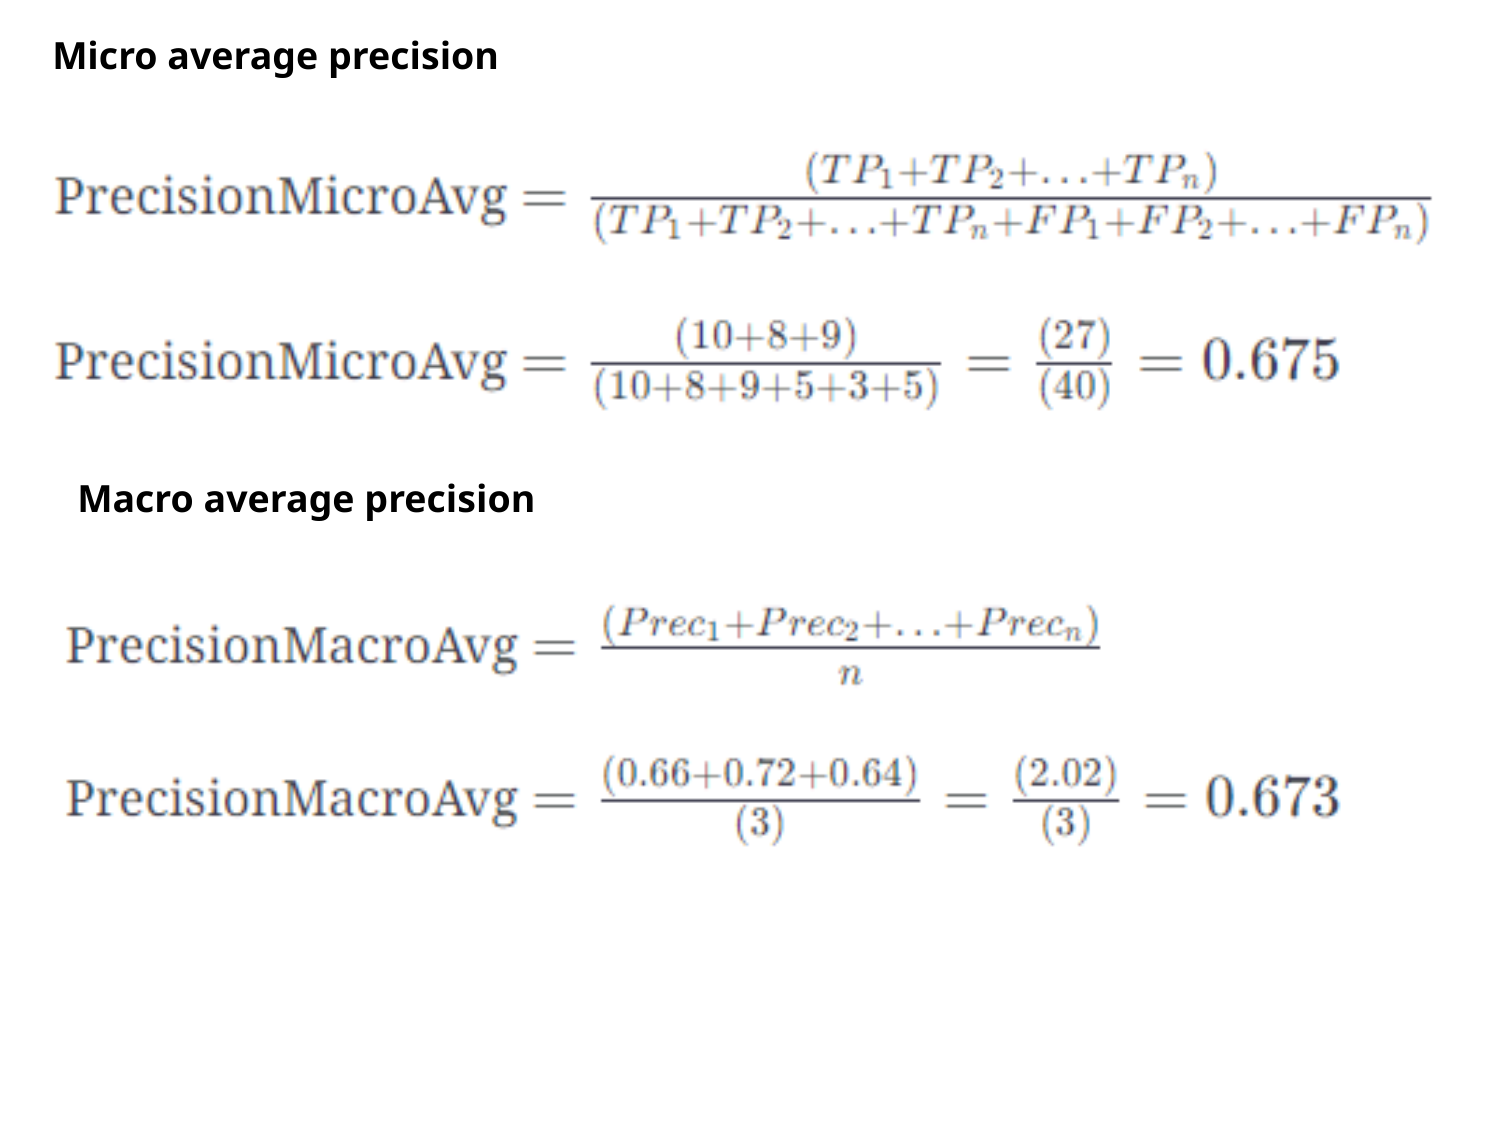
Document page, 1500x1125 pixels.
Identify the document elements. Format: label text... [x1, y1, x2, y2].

picture [35, 557, 1360, 863]
text_box Macro average precision [62, 467, 820, 527]
text_box Micro average precision [37, 24, 795, 85]
picture [37, 97, 1491, 450]
